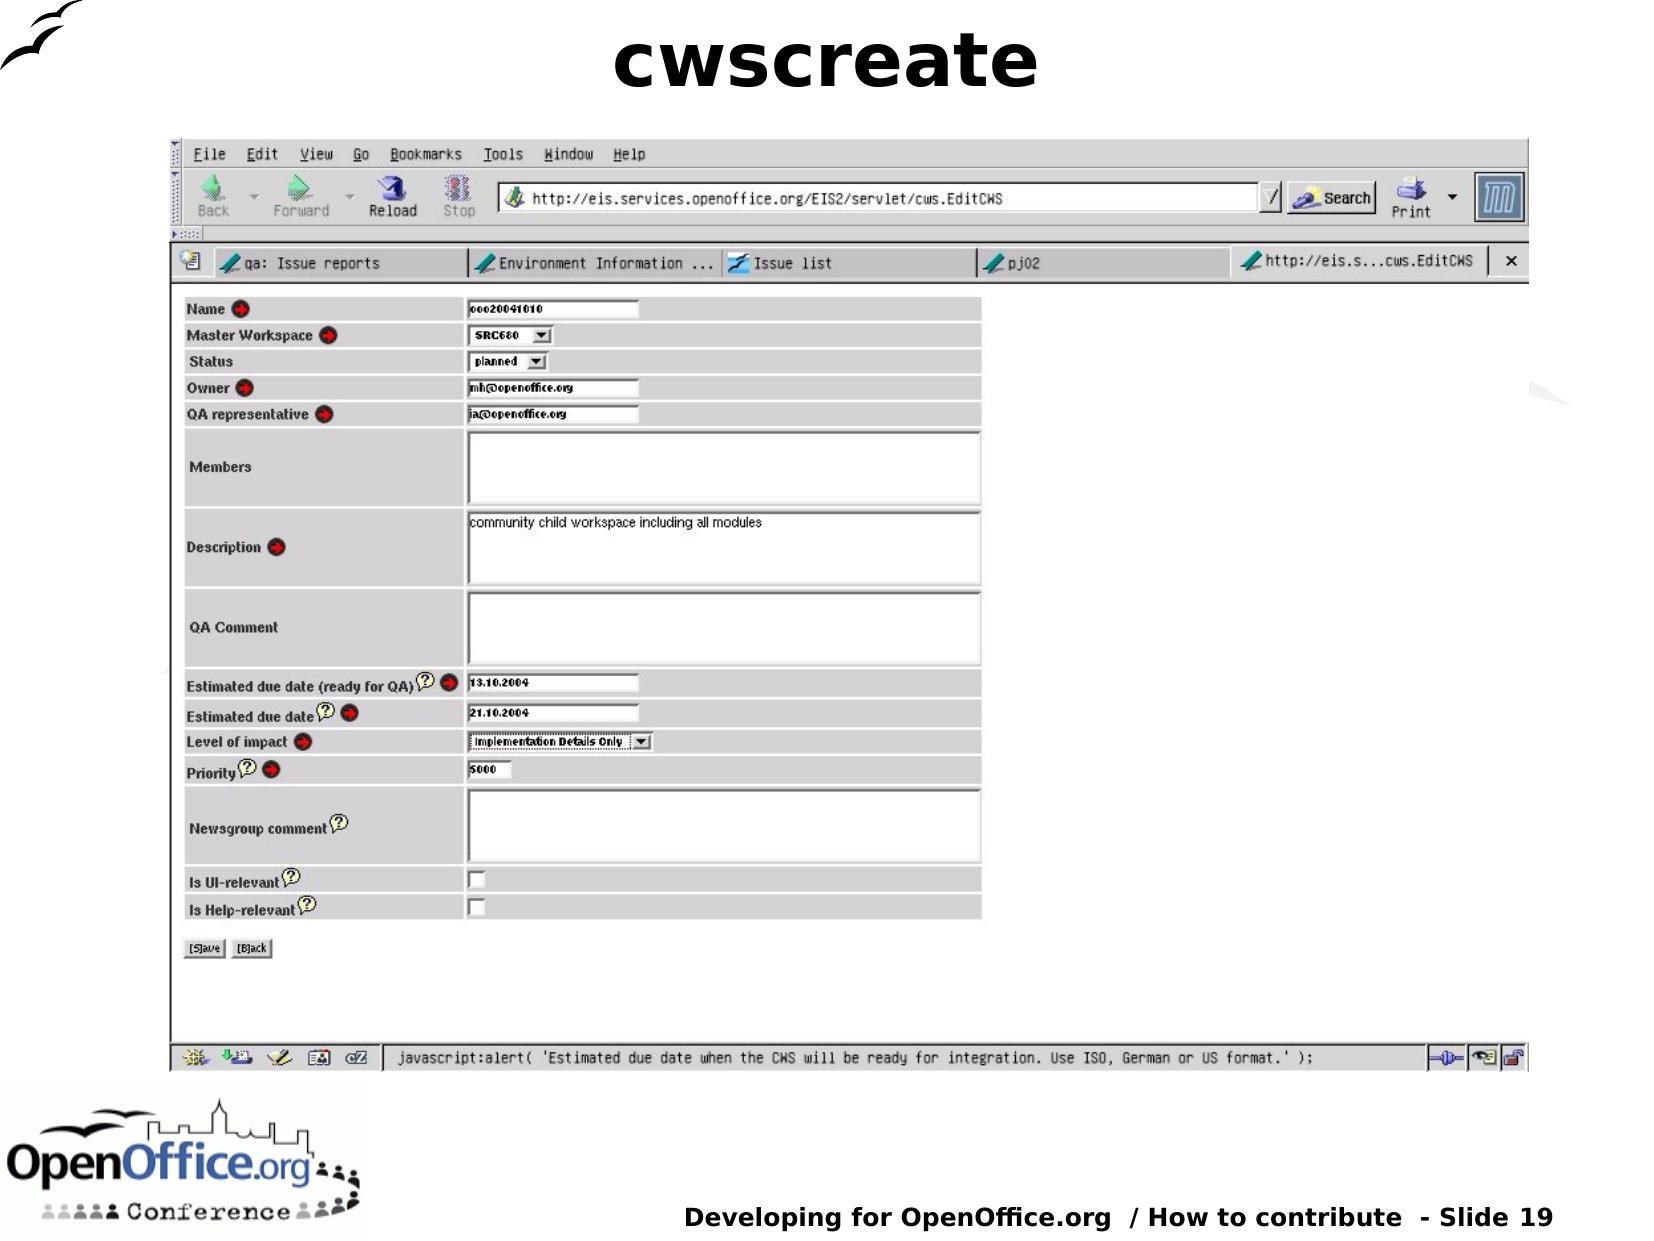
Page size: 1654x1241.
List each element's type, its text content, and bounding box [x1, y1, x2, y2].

picture [0, 1086, 367, 1241]
title cwscreate [0, 0, 1654, 121]
picture [169, 138, 1529, 1072]
